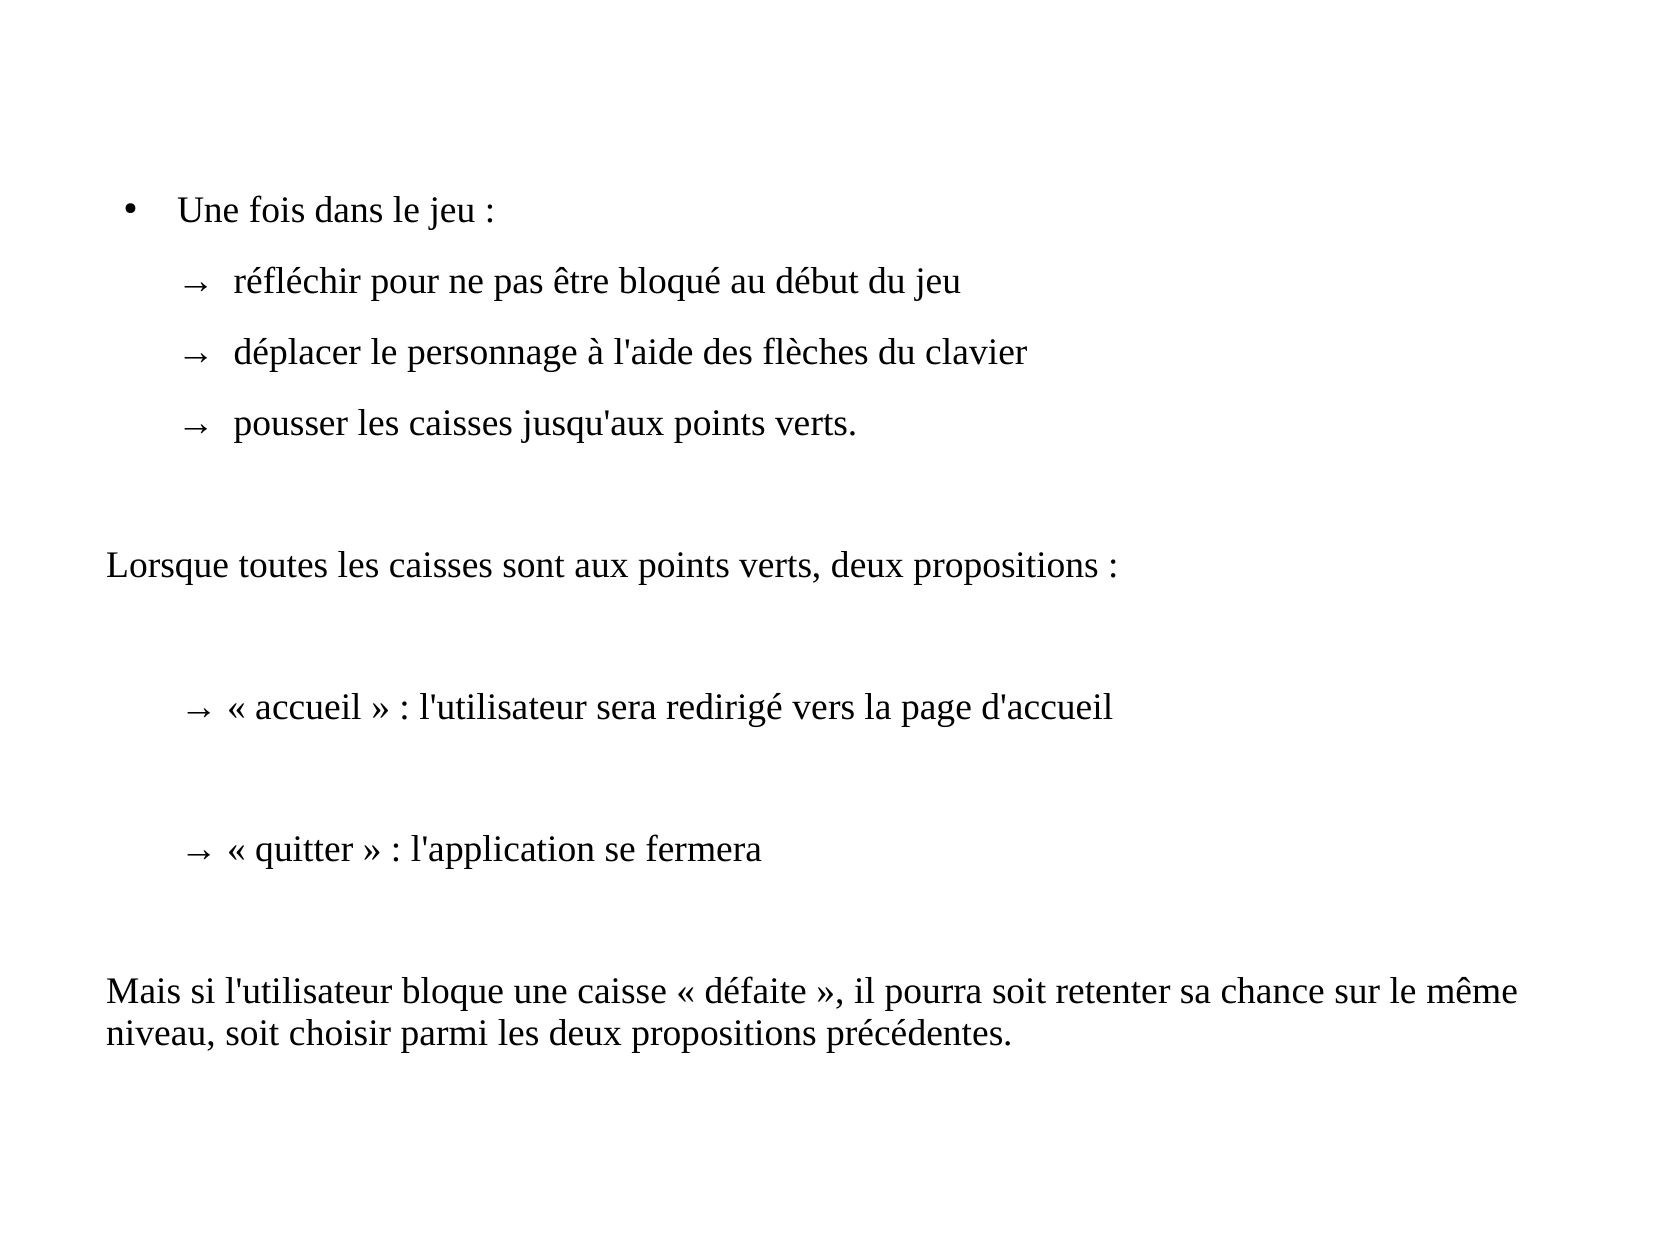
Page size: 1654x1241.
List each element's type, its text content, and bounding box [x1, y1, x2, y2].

list Une fois dans le jeu : → réfléchir pour ne pas être bloqué au début du jeu → déplacer le personnage à l'aide des flèches du clavier → pousser les caisses jusqu'aux points verts. Lorsque toutes les caisses sont aux points verts, deux propositions : → « accueil » : l'utilisateur sera redirigé vers la page d'accueil → « quitter » : l'application se fermera Mais si l'utilisateur bloque une caisse « défaite », il pourra soit retenter sa chance sur le même niveau, soit choisir parmi les deux propositions précédentes. [106, 188, 1595, 1067]
